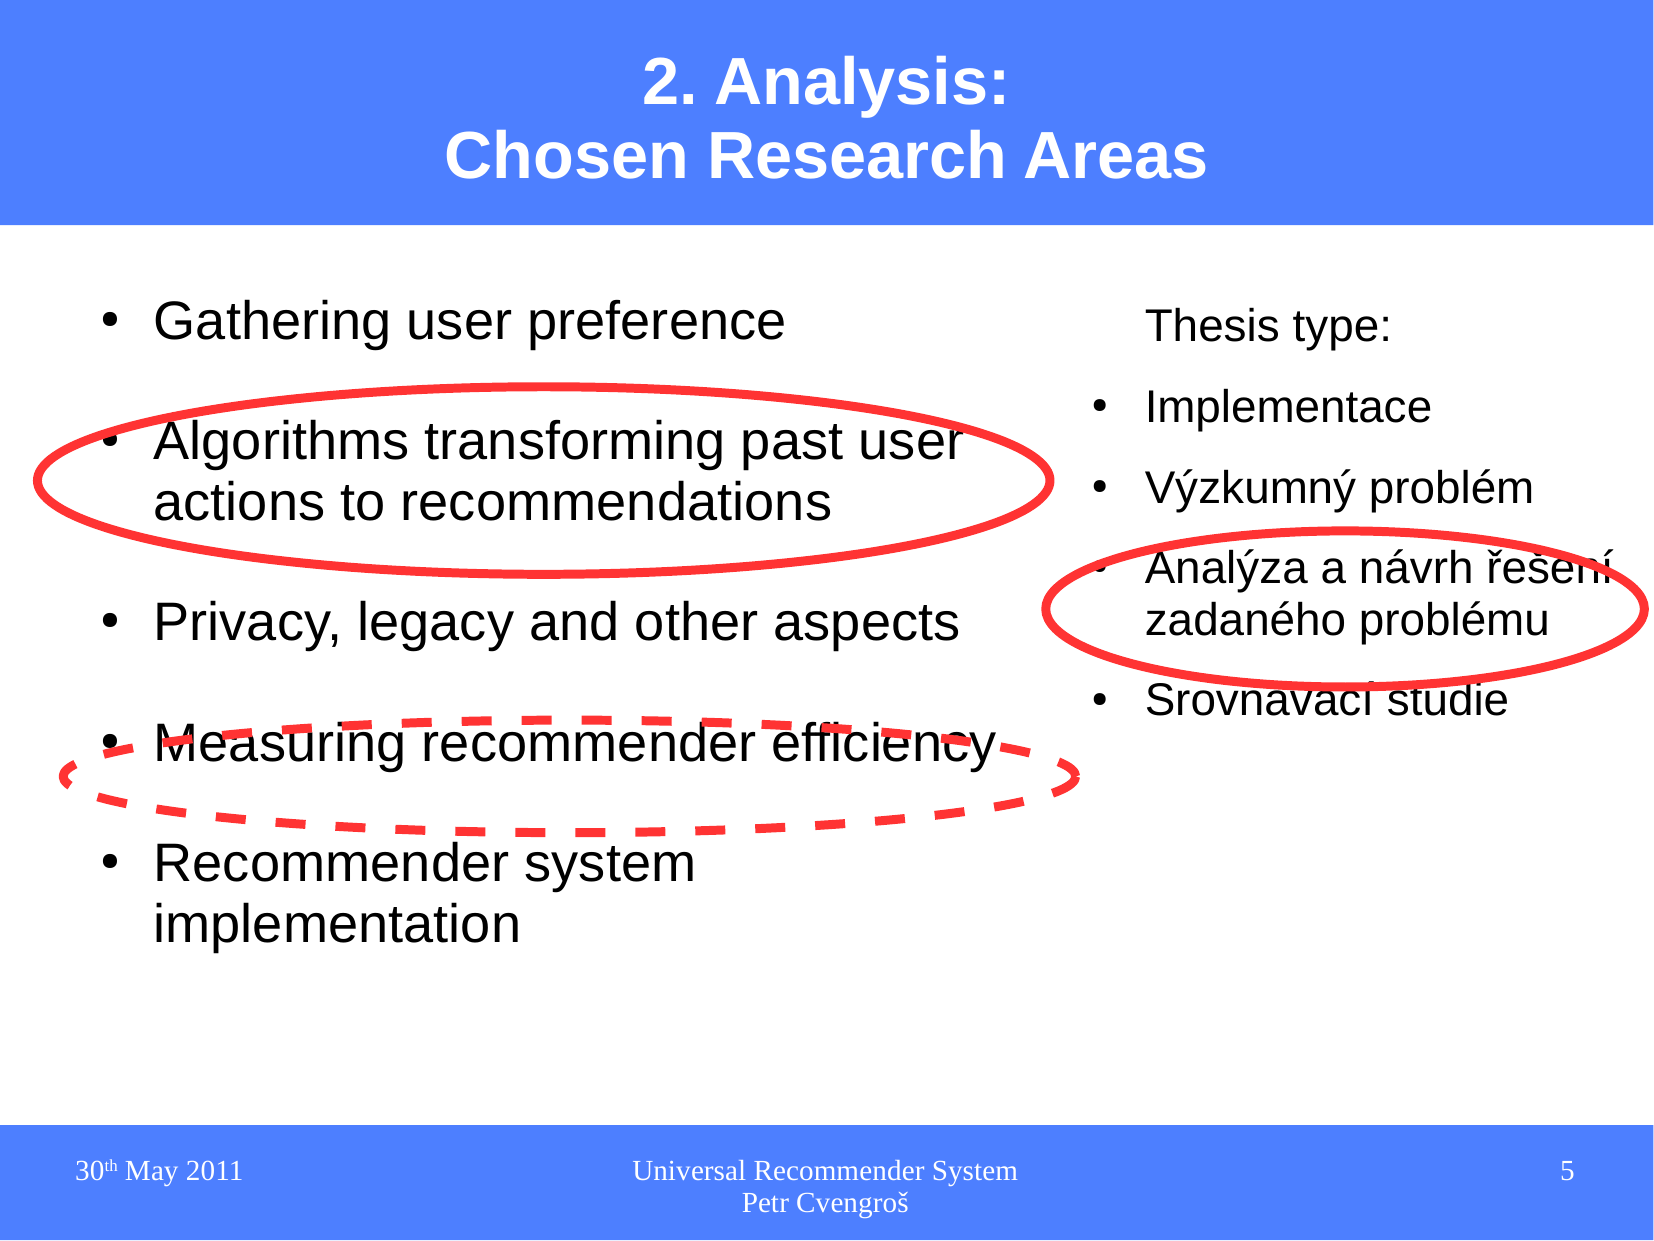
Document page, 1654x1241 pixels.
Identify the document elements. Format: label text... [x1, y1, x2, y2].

text_box [1045, 530, 1645, 687]
list Gathering user preference Algorithms transforming past user actions to recommendations Privacy, legacy and other aspects Measuring recommender efficiency Recommender system implementation [82, 792, 1013, 1094]
text_box [37, 386, 1051, 575]
text_box [63, 720, 1073, 833]
list Gathering user preference Algorithms transforming past user actions to recommendations Privacy, legacy and other aspects Measuring recommender efficiency Recommender system implementation [82, 290, 1013, 444]
list Thesis type: Implementace Výzkumný problém Analýza a návrh řešení zadaného problému Srovnávací studie [1073, 300, 1654, 1119]
list Gathering user preference Algorithms transforming past user actions to recommendations Privacy, legacy and other aspects Measuring recommender efficiency Recommender system implementation [82, 517, 1013, 760]
title 2. Analysis: Chosen Research Areas [82, 32, 1571, 205]
